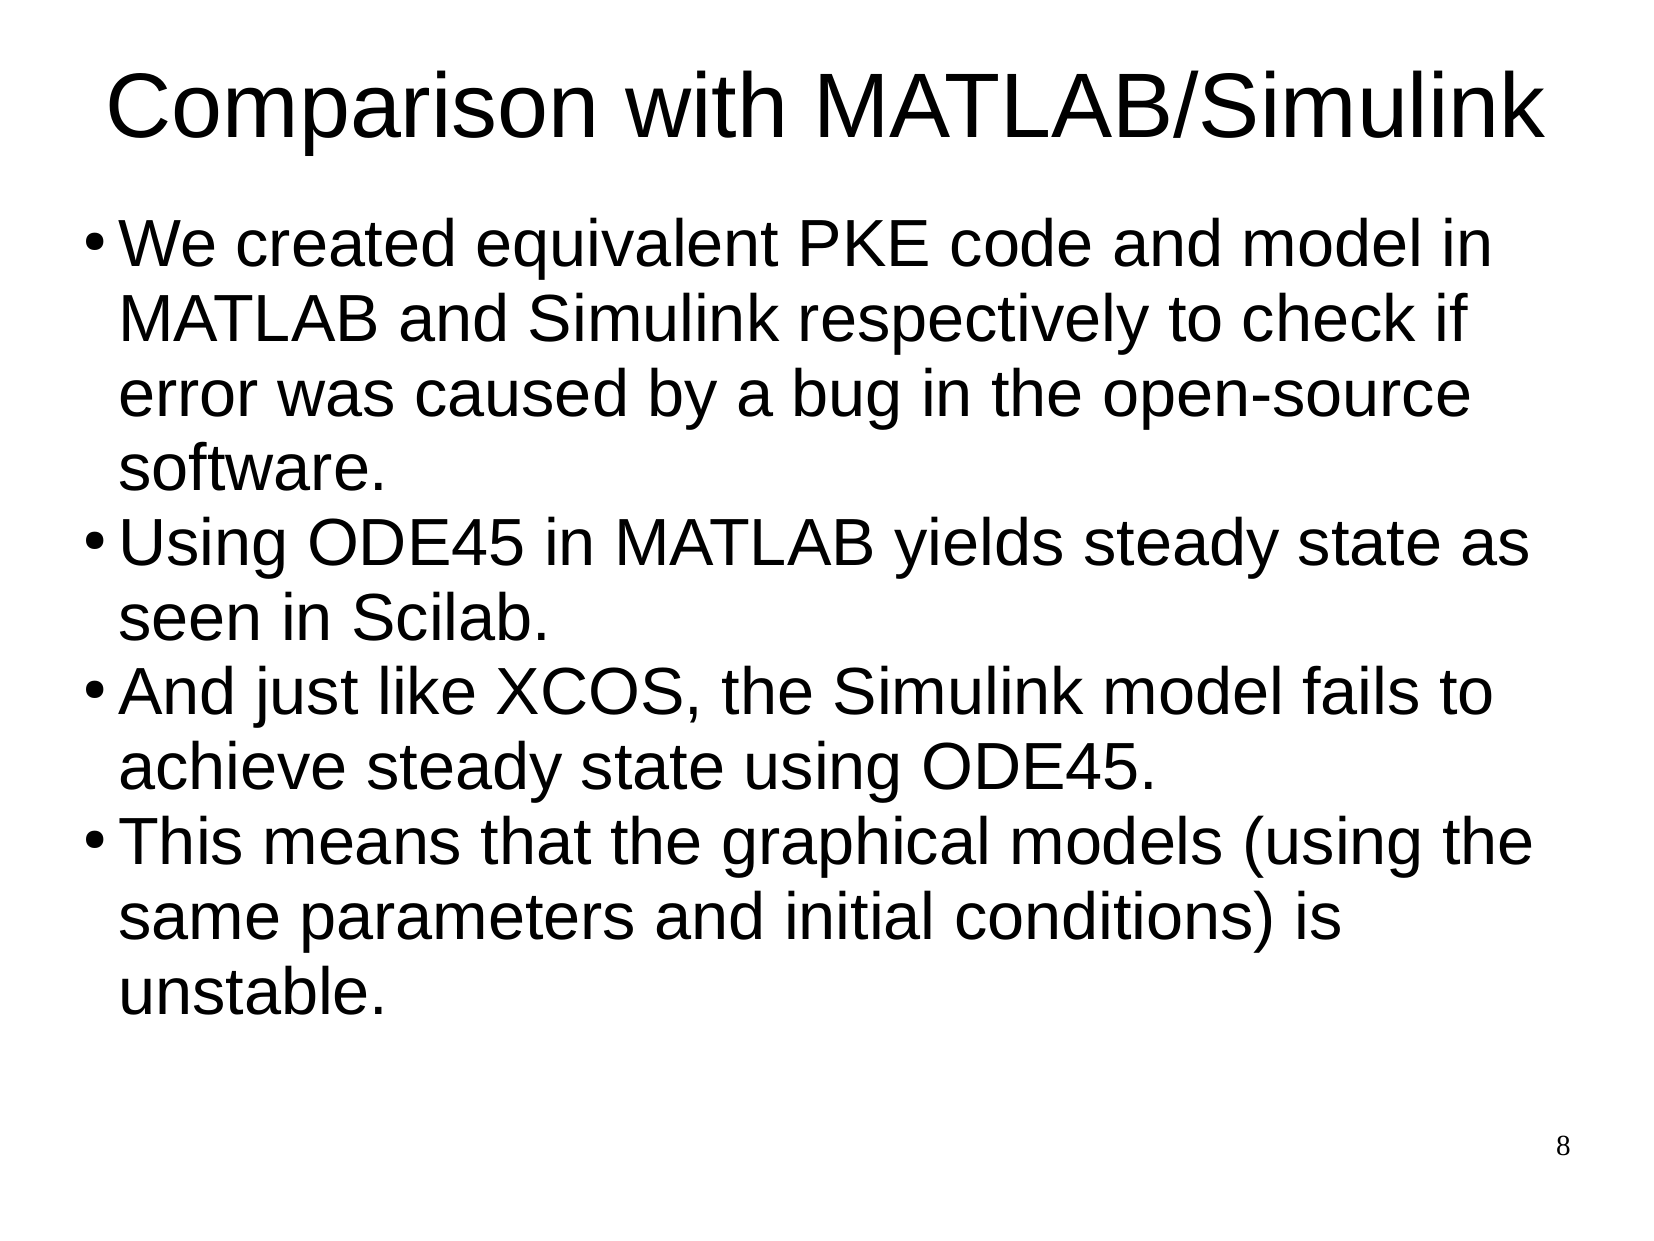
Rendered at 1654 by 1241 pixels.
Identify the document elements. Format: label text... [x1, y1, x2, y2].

title Comparison with MATLAB/Simulink [82, 2, 1571, 198]
text_box We created equivalent PKE code and model in MATLAB and Simulink respectively to check if error was caused by a bug in the open-source software. Using ODE45 in MATLAB yields steady state as seen in Scilab. And just like XCOS, the Simulink model fails to achieve steady state using ODE45. This means that the graphical models (using the same parameters and initial conditions) is unstable. [68, 198, 1591, 1051]
